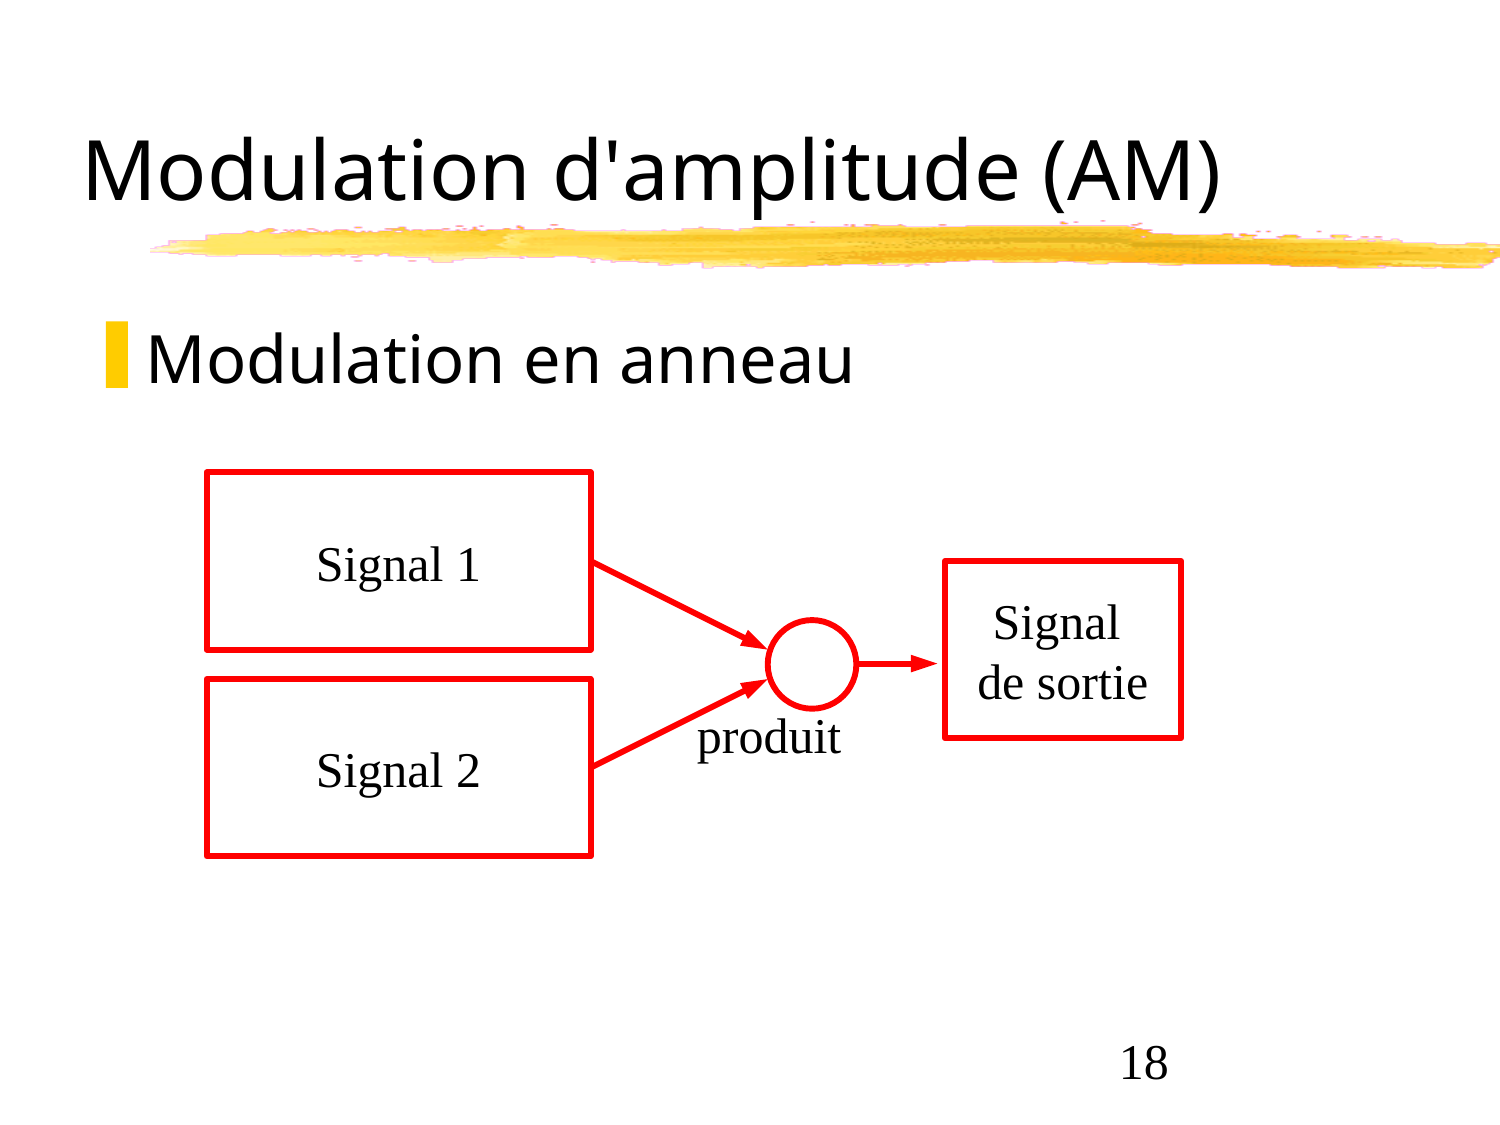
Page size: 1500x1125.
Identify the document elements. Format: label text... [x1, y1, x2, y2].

list Modulation en anneau [74, 309, 1417, 994]
text_box Signal de sortie [944, 561, 1182, 739]
text_box Signal 2 [206, 679, 591, 857]
text_box produit [679, 692, 860, 774]
text_box Signal 1 [206, 472, 591, 650]
title Modulation d'amplitude (AM) [66, 8, 1447, 225]
picture [150, 215, 1500, 279]
